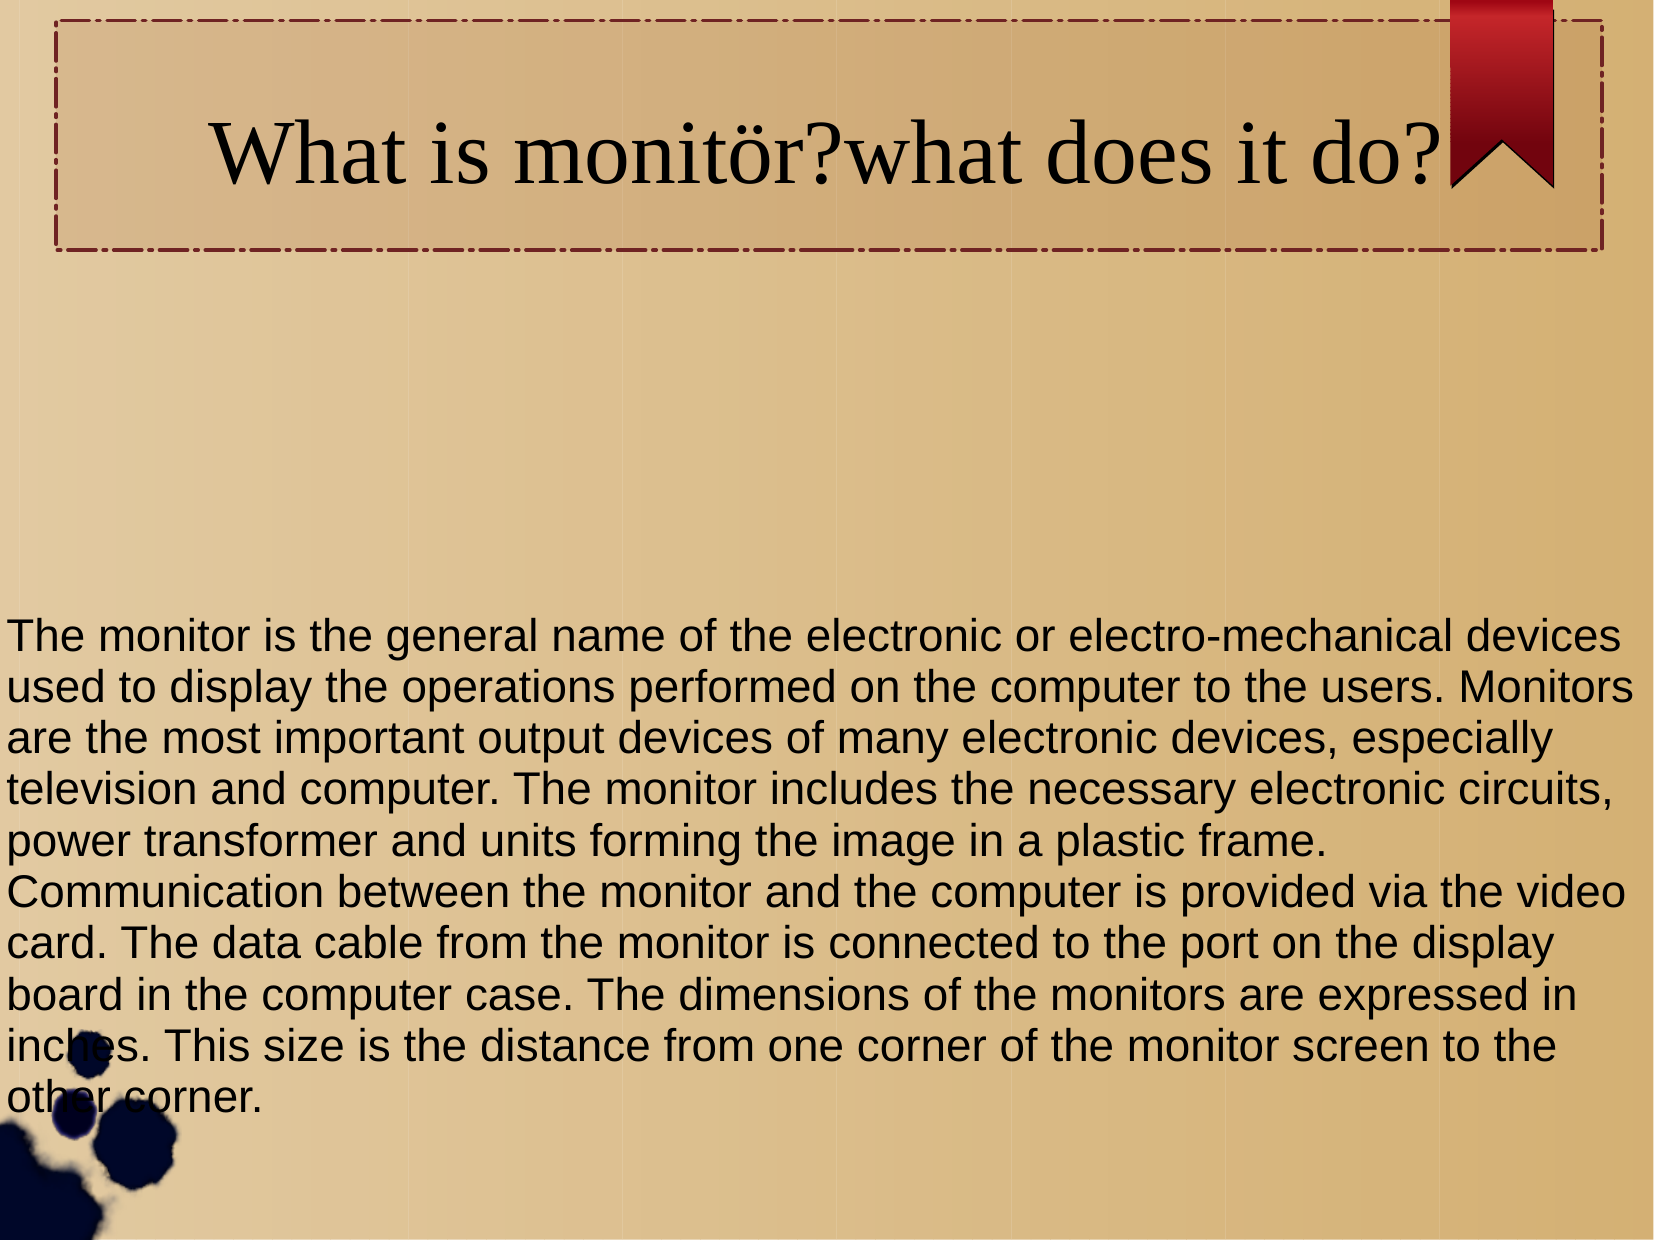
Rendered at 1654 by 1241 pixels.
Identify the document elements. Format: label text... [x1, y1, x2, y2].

text_box The monitor is the general name of the electronic or electro-mechanical devices used to display the operations performed on the computer to the users. Monitors are the most important output devices of many electronic devices, especially television and computer. The monitor includes the necessary electronic circuits, power transformer and units forming the image in a plastic frame. Communication between the monitor and the computer is provided via the video card. The data cable from the monitor is connected to the port on the display board in the computer case. The dimensions of the monitors are expressed in inches. This size is the distance from one corner of the monitor screen to the other corner. [0, 602, 1654, 1130]
title What is monitör?what does it do? [82, 49, 1571, 257]
